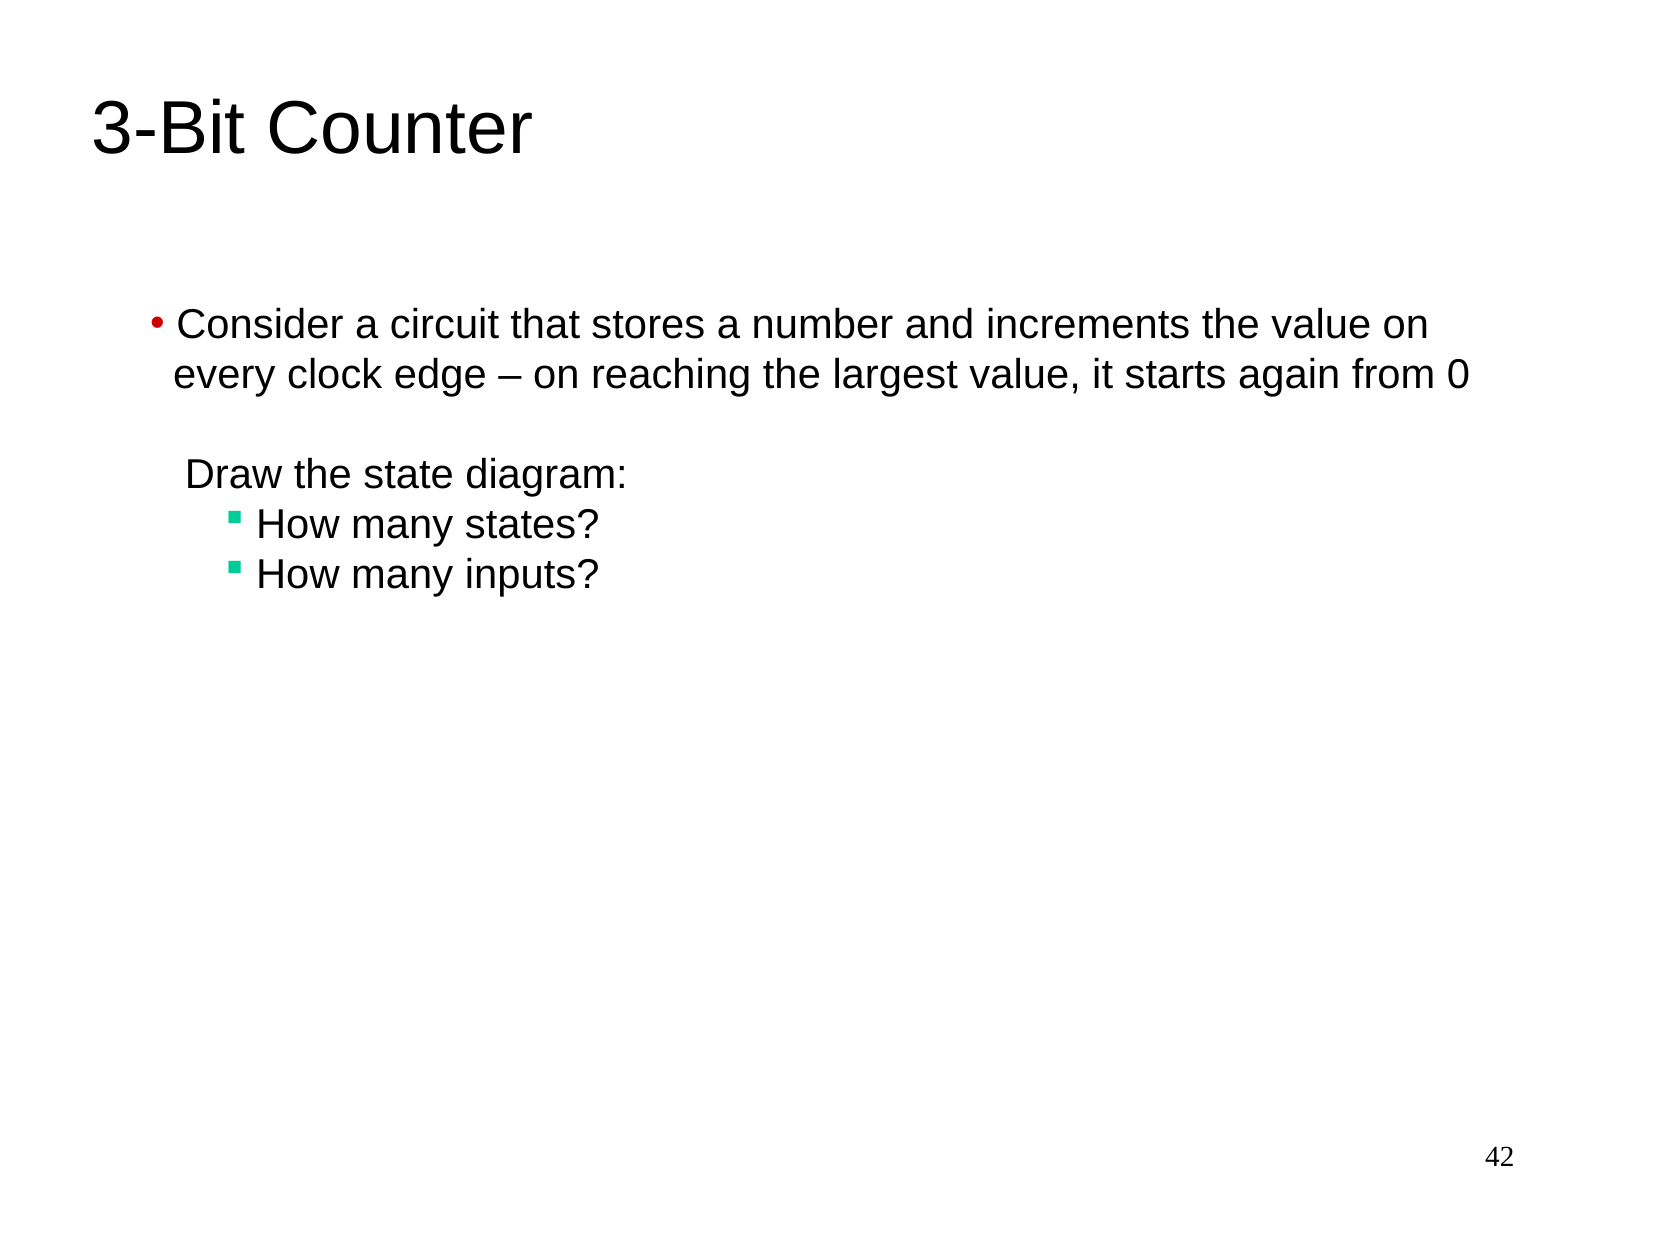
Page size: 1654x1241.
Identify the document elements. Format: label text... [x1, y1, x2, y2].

text_box Consider a circuit that stores a number and increments the value on every clock edge – on reaching the largest value, it starts again from 0 Draw the state diagram: How many states? How many inputs? [135, 289, 1486, 605]
text_box 3-Bit Counter [76, 71, 549, 177]
text_box <number> [1185, 1129, 1530, 1213]
